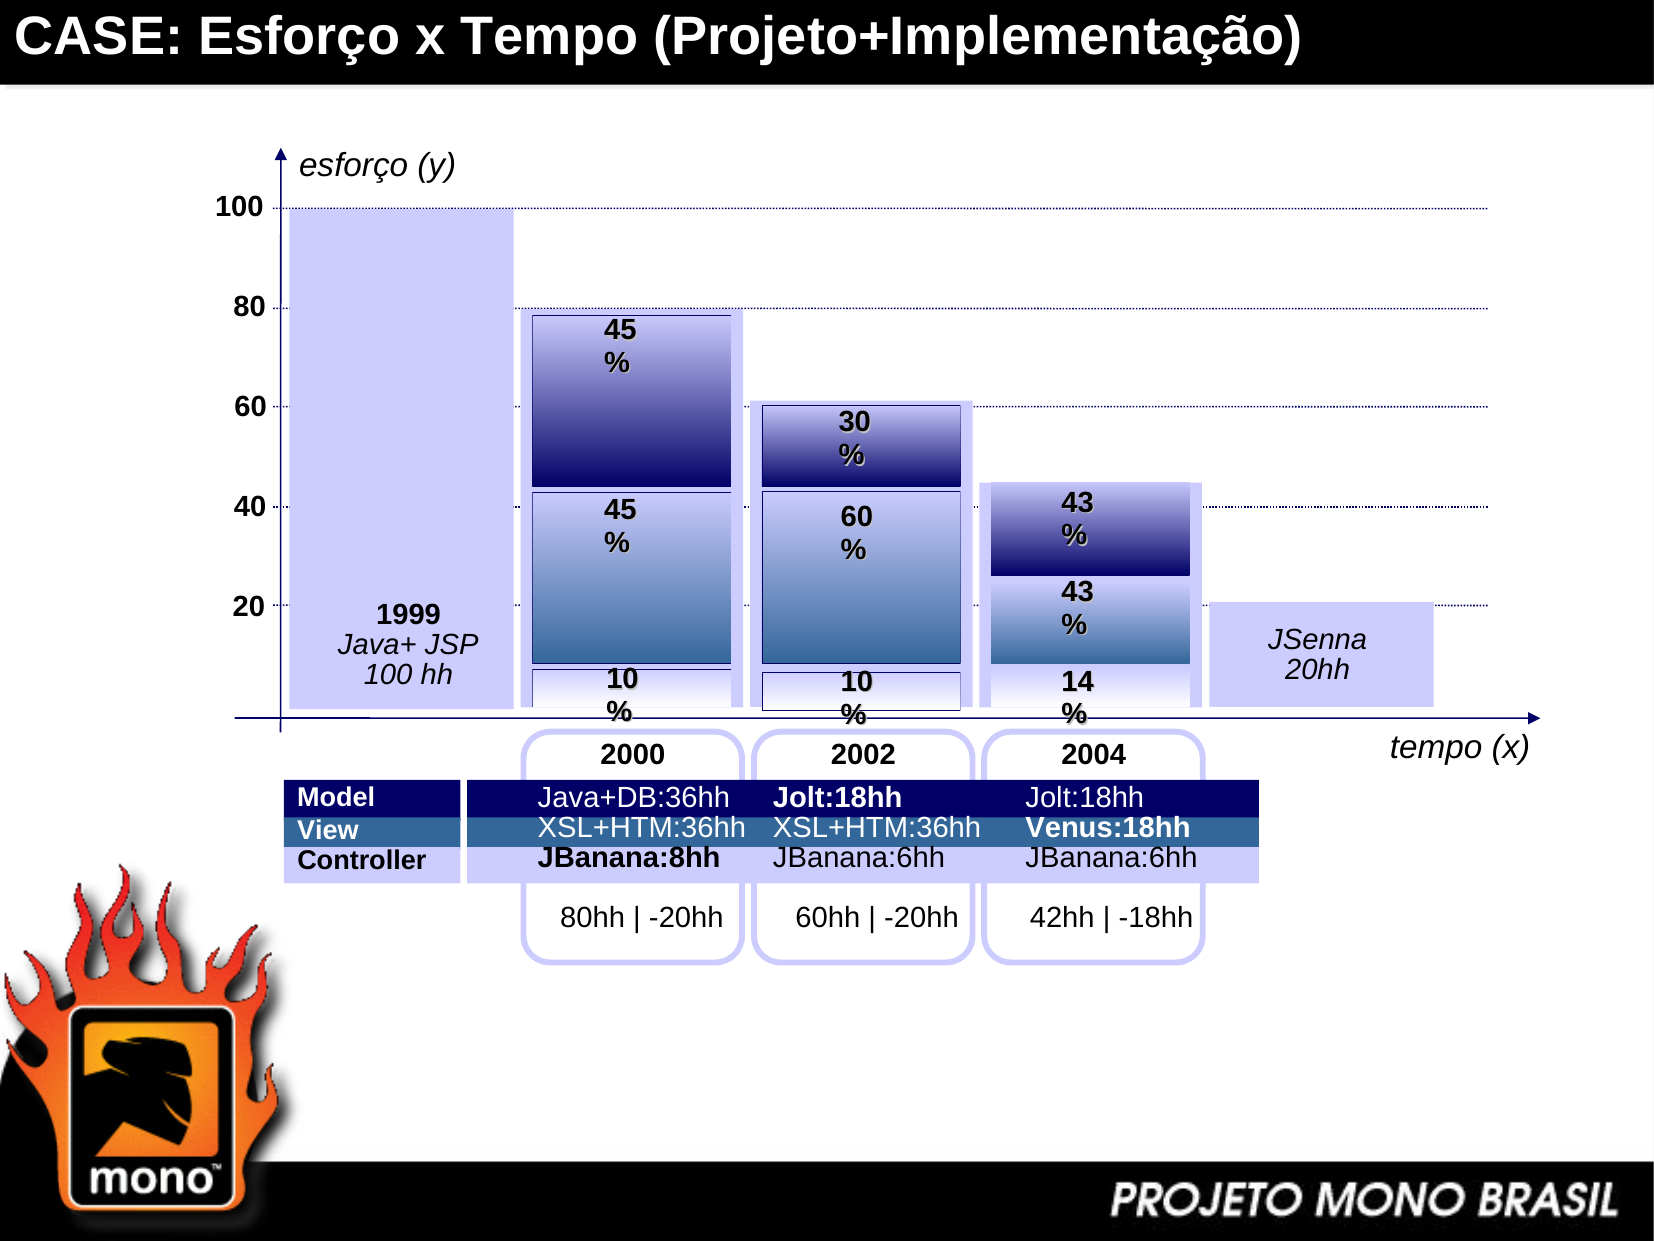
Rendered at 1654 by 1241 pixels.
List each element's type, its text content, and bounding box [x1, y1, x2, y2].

text_box [1209, 601, 1434, 707]
text_box Controller [297, 847, 427, 876]
text_box 30% [838, 405, 887, 472]
text_box 45% [604, 313, 653, 380]
text_box 10% [840, 664, 889, 731]
text_box JSenna 20hh [1268, 625, 1368, 686]
text_box 45% [604, 492, 653, 559]
text_box 20 [224, 591, 266, 623]
picture [0, 85, 1654, 1241]
text_box [520, 309, 744, 708]
text_box Java+DB:36hh XSL+HTM:36hh JBanana:8hh 80hh | -20hh [537, 783, 747, 934]
text_box Jolt:18hh XSL+HTM:36hh JBanana:6hh 60hh | -20hh [772, 783, 982, 934]
text_box Model [297, 784, 376, 813]
text_box 14% [1061, 664, 1110, 731]
text_box 2000 [600, 740, 666, 771]
text_box 1999 Java+ JSP 100 hh [337, 600, 480, 691]
text_box 60% [840, 499, 889, 566]
text_box [979, 482, 1202, 708]
title CASE: Esforço x Tempo (Projeto+Implementação) [0, 0, 1501, 77]
text_box 80 [225, 291, 266, 323]
text_box 2002 [830, 740, 896, 771]
text_box View [297, 816, 359, 846]
text_box 10% [606, 662, 655, 728]
text_box 2004 [1061, 740, 1127, 771]
text_box 60 [226, 391, 268, 423]
text_box 40 [225, 491, 267, 523]
text_box Jolt:18hh Venus:18hh JBanana:6hh 42hh | -18hh [1025, 783, 1199, 934]
text_box 100 [214, 191, 264, 223]
text_box 43% [1061, 575, 1110, 641]
text_box [467, 731, 1259, 963]
text_box tempo (x) [1389, 730, 1531, 766]
text_box [283, 779, 461, 884]
text_box [750, 400, 973, 711]
text_box 43% [1061, 485, 1110, 552]
text_box [289, 209, 514, 710]
text_box esforço (y) [299, 148, 457, 184]
